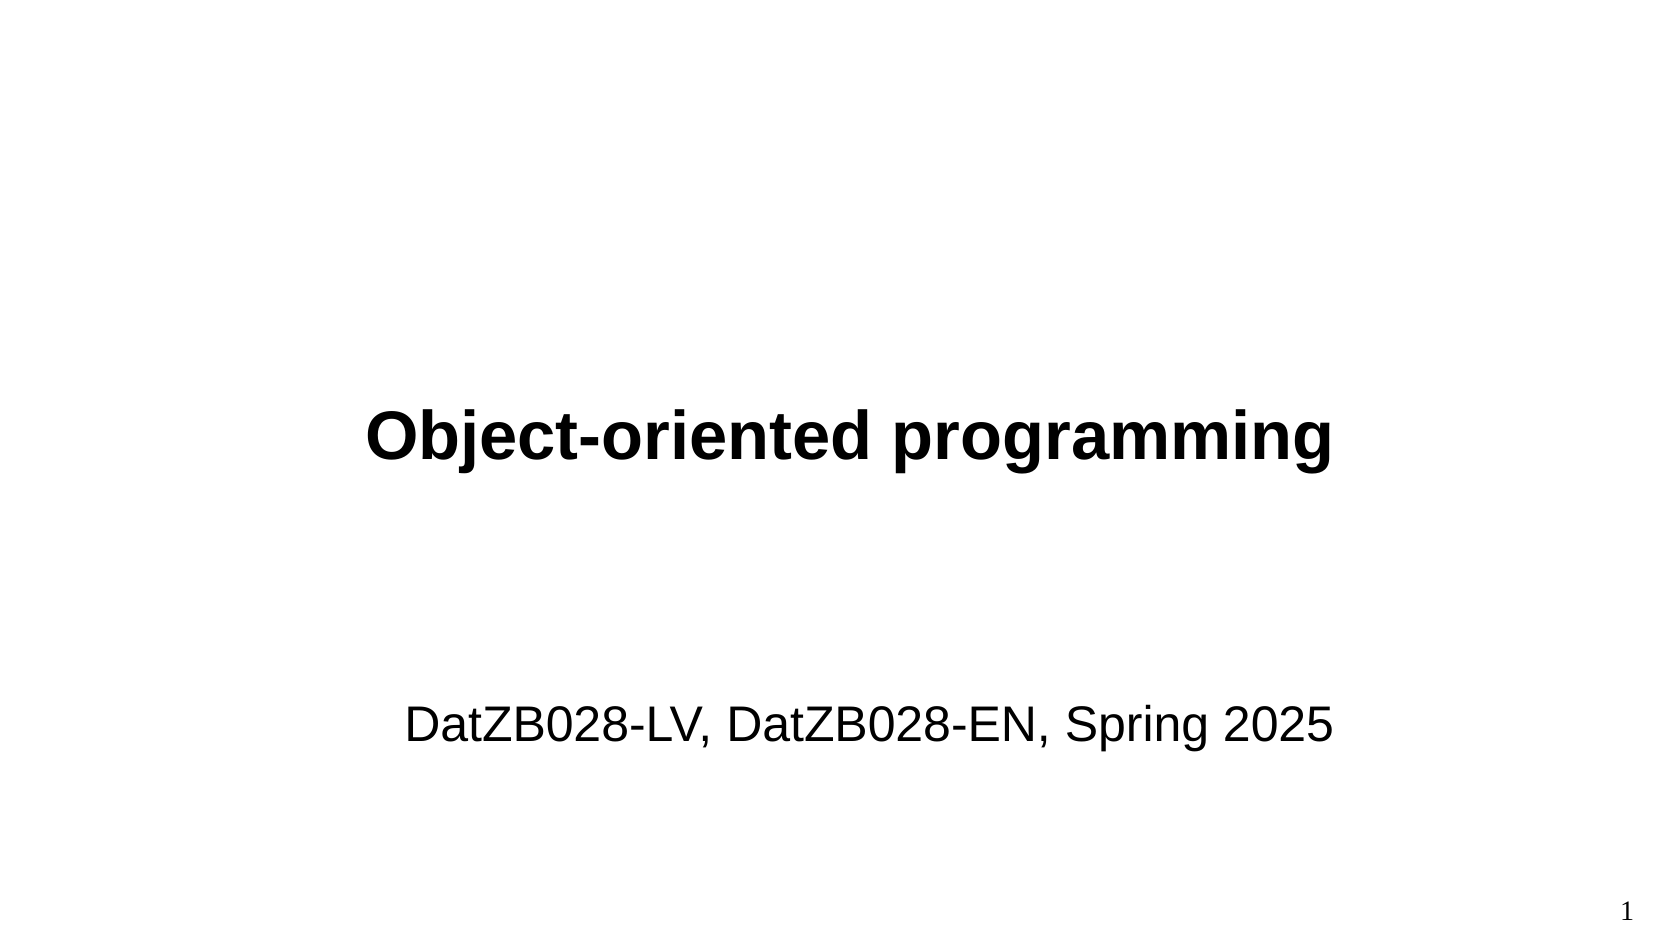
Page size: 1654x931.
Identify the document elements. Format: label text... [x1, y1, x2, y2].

title Object-oriented programming [106, 350, 1595, 521]
subtitle DatZB028-LV, DatZB028-EN, Spring 2025 [299, 671, 1441, 777]
